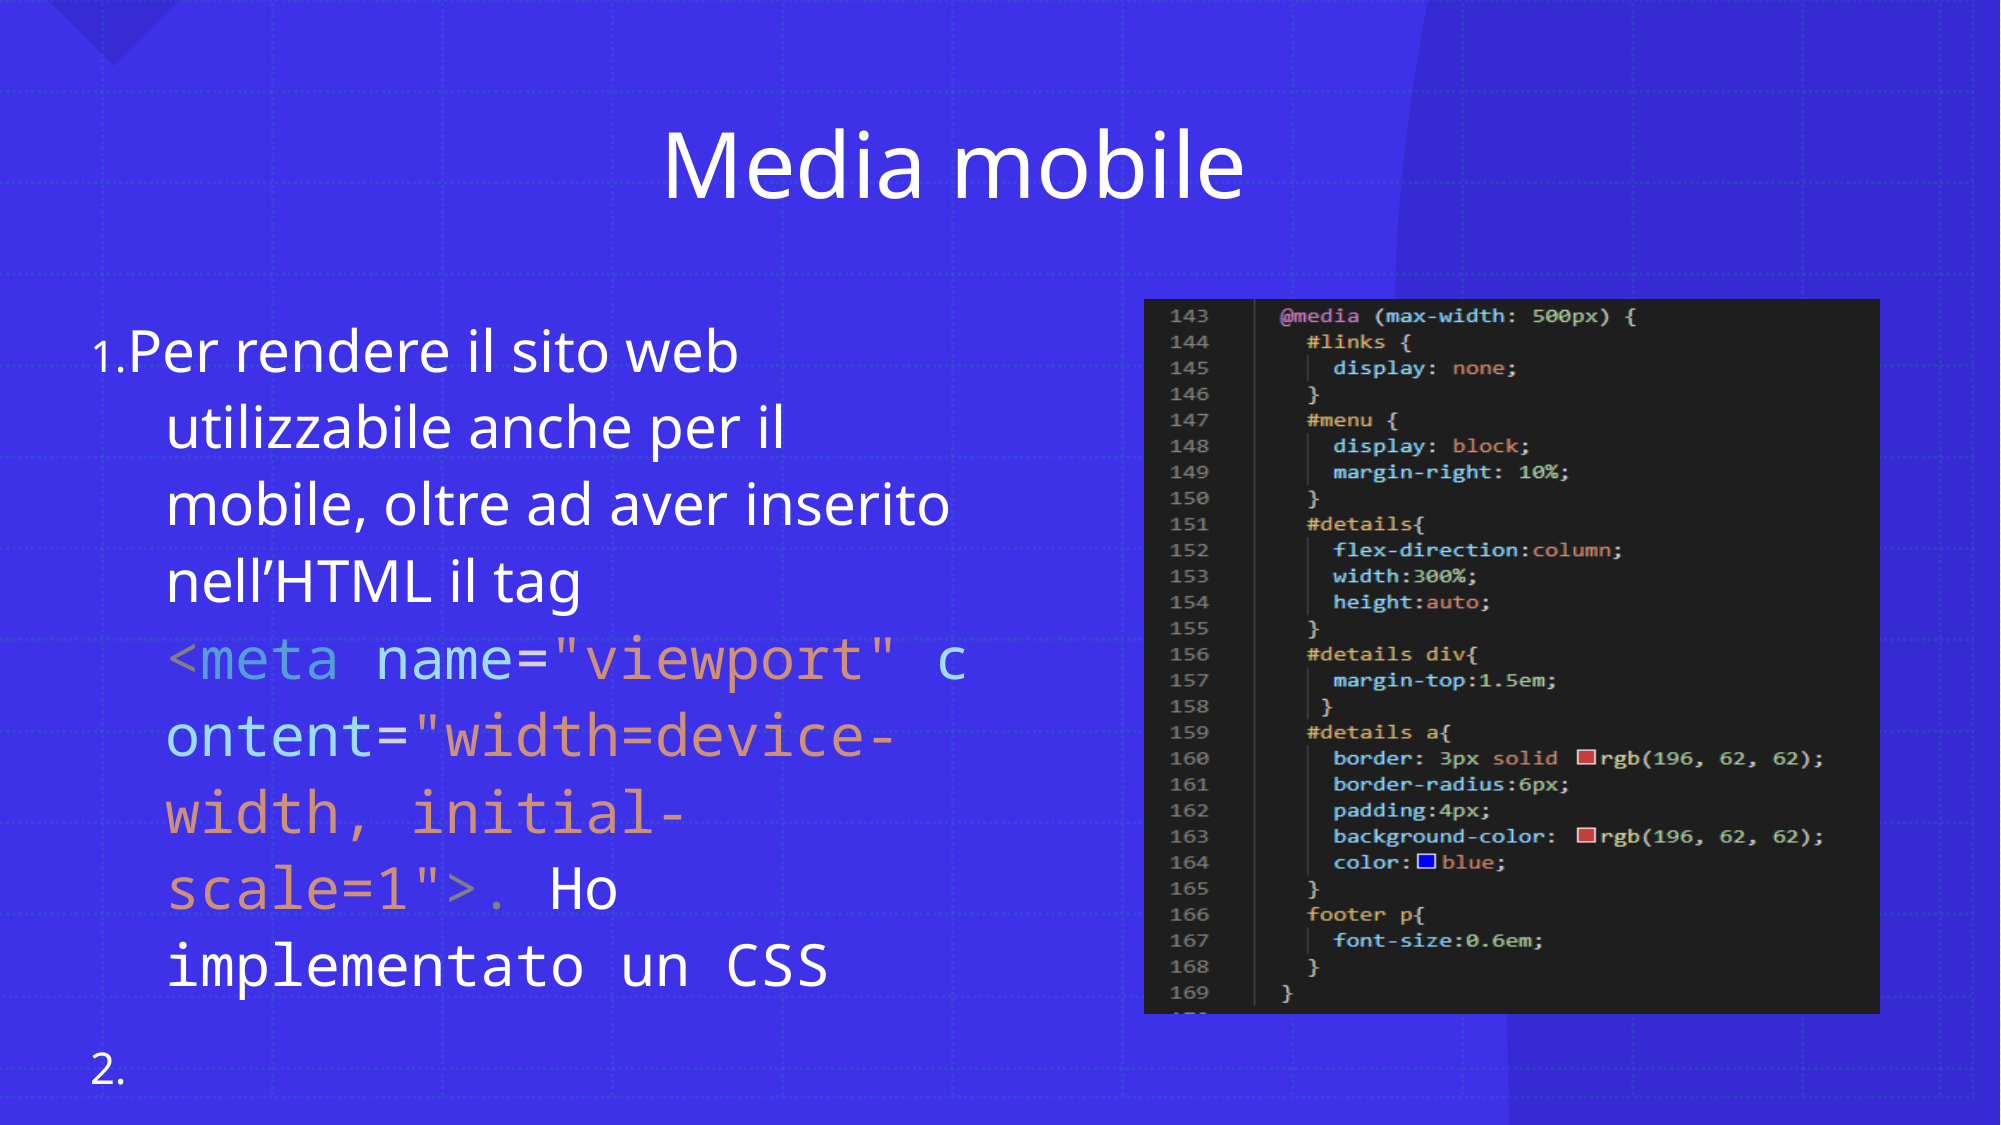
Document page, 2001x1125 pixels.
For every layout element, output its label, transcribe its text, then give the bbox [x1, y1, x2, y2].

list Per rendere il sito web utilizzabile anche per il mobile, oltre ad aver inserito nell’HTML il tag <meta name="viewport" content="width=device-width, initial-scale=1">. Ho implementato un CSS [75, 299, 988, 1014]
picture [1144, 299, 1880, 1014]
text_box [0, 0, 2000, 1125]
title Media mobile [75, 59, 1835, 278]
